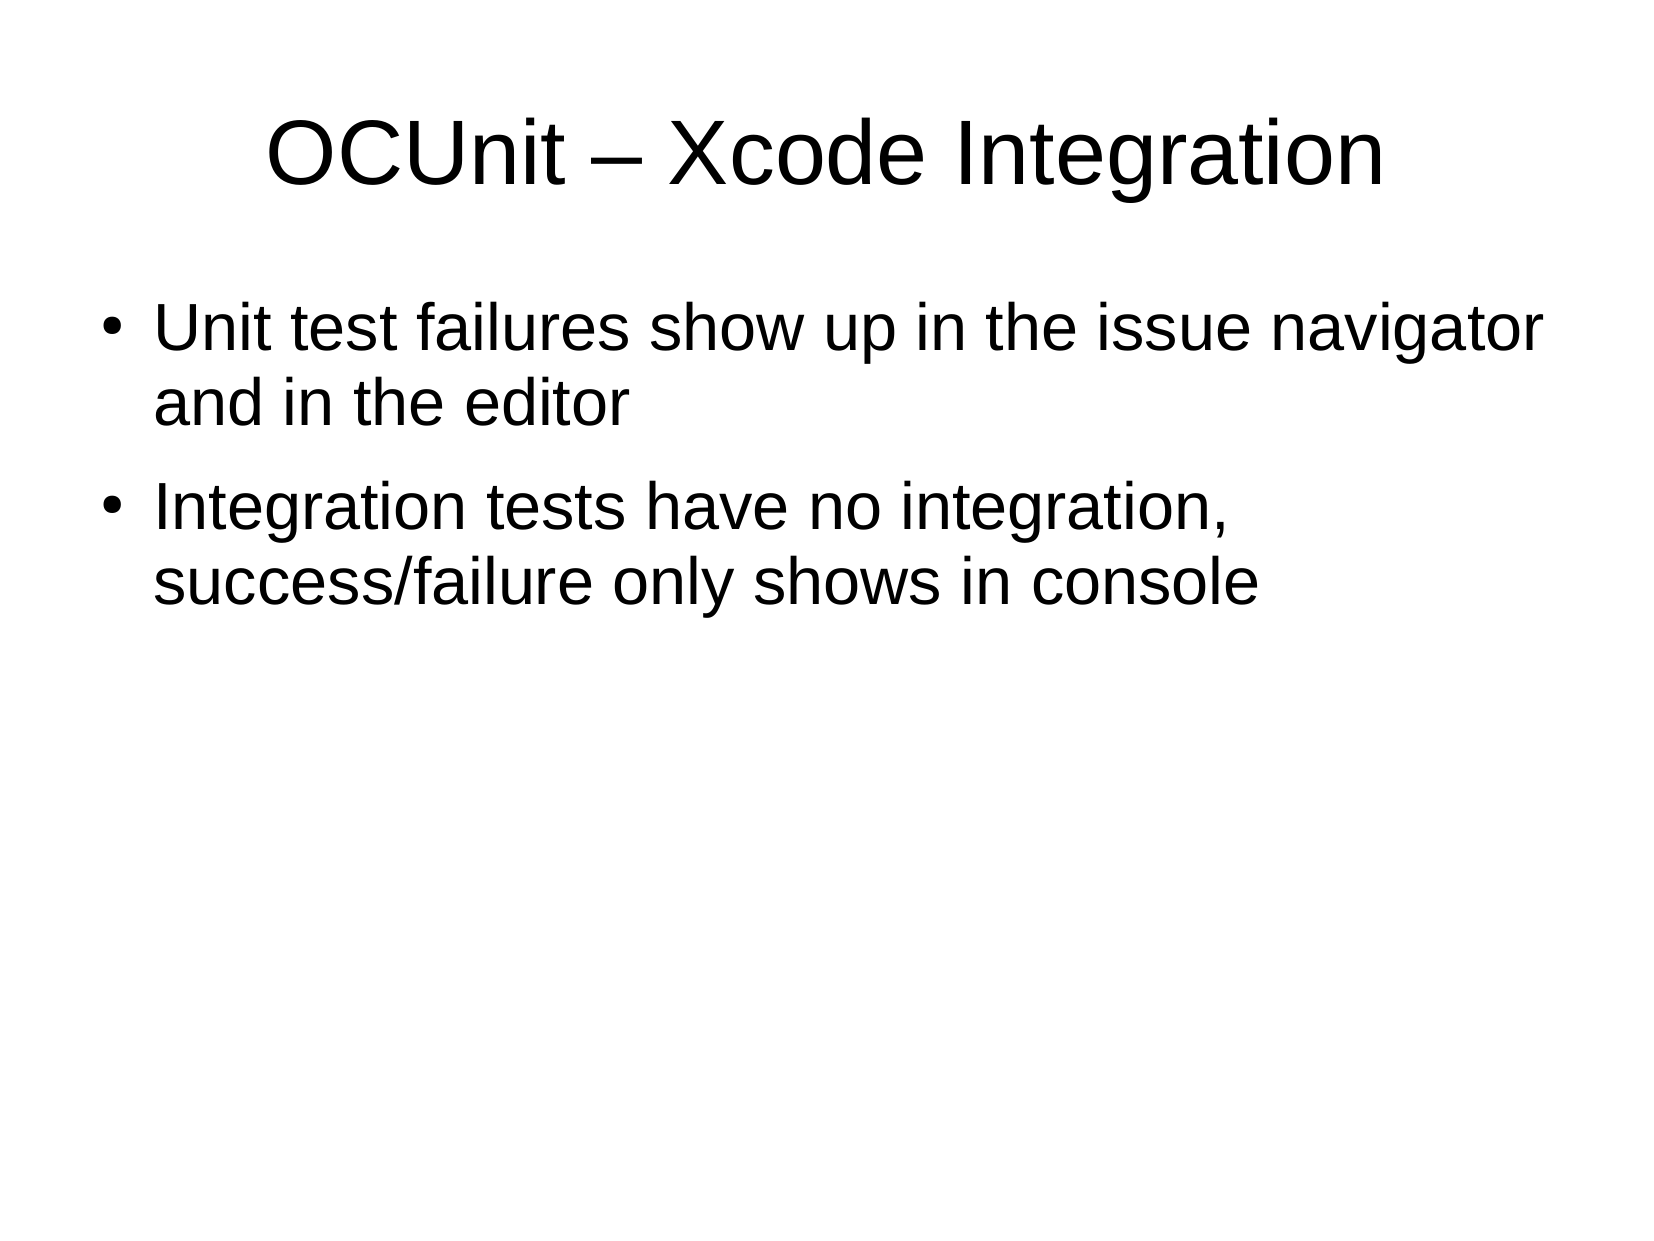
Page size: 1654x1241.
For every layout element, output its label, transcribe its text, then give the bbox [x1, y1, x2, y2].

title OCUnit – Xcode Integration [82, 49, 1571, 257]
list Unit test failures show up in the issue navigator and in the editor Integration tests have no integration, success/failure only shows in console [82, 290, 1571, 1109]
